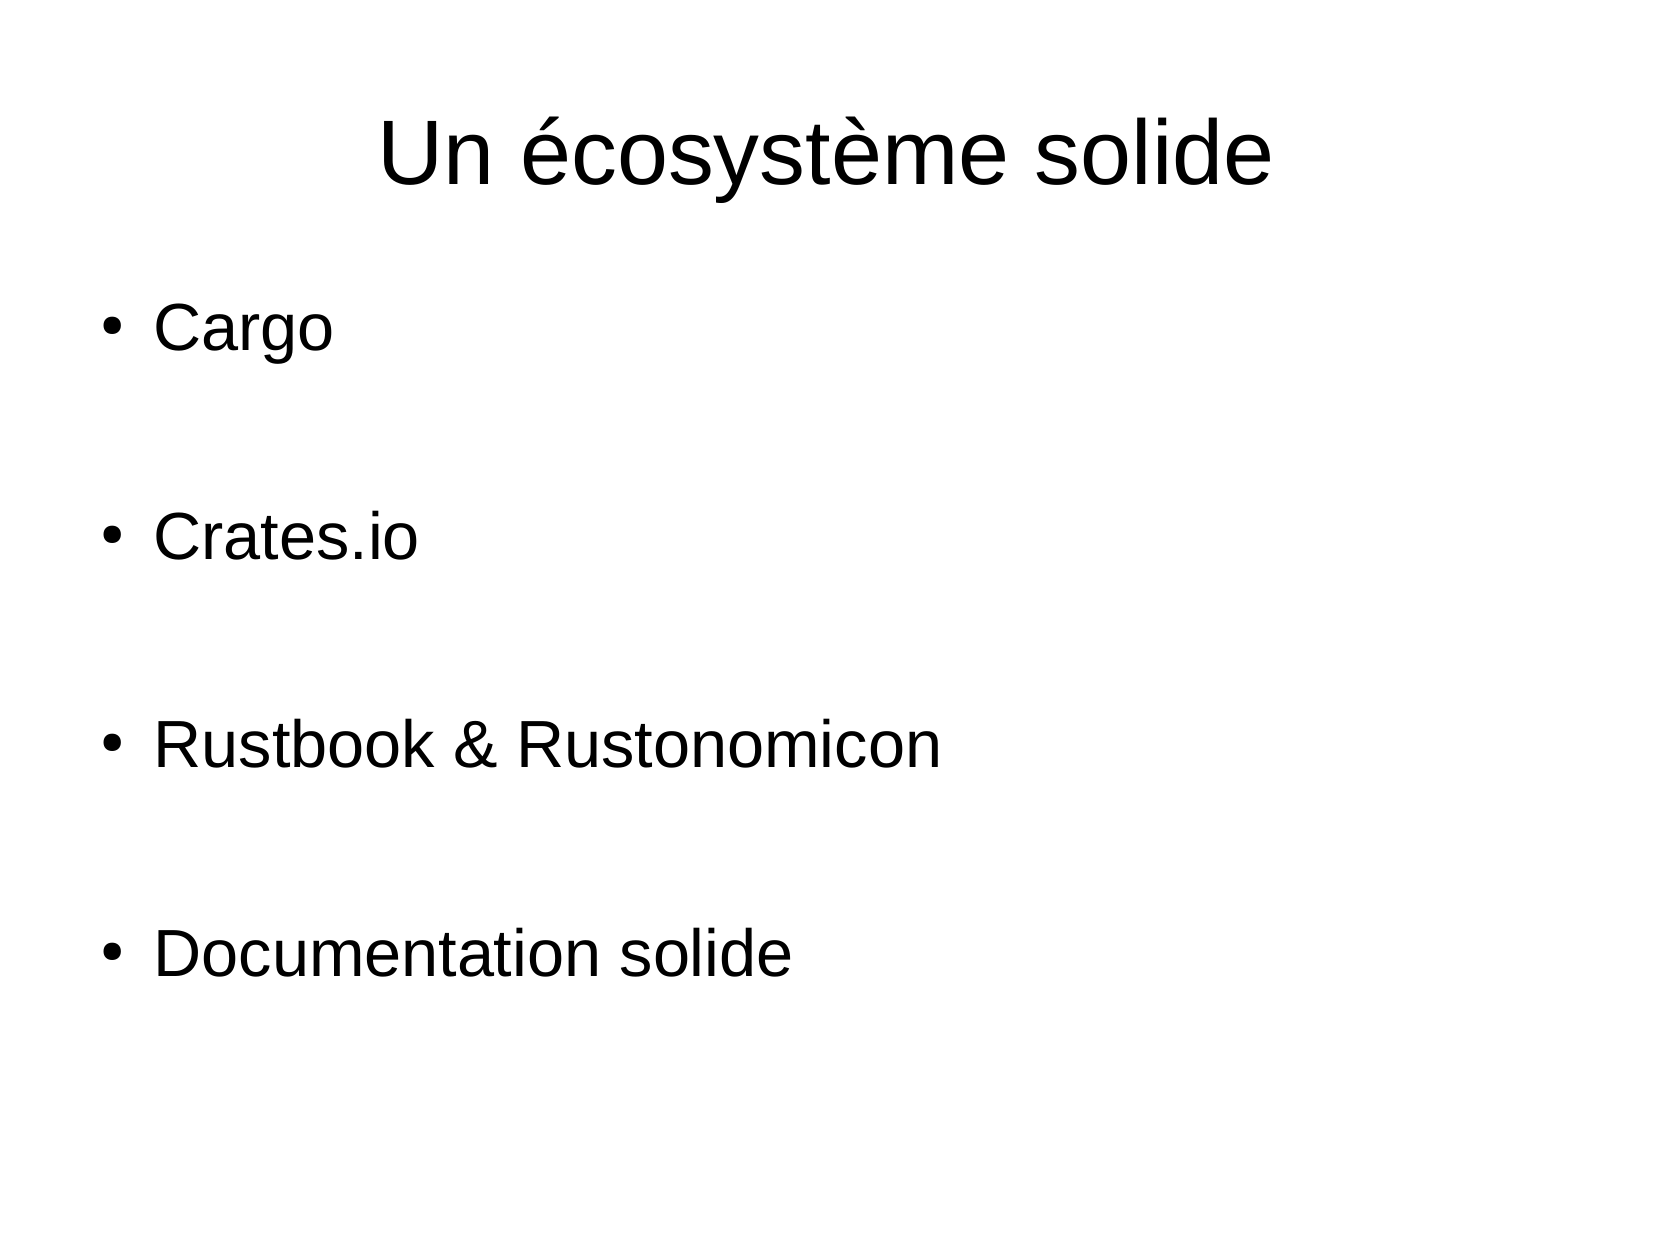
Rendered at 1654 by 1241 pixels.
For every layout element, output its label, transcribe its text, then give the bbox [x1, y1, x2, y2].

list Cargo Crates.io Rustbook & Rustonomicon Documentation solide [82, 290, 1571, 1010]
title Un écosystème solide [82, 49, 1571, 257]
